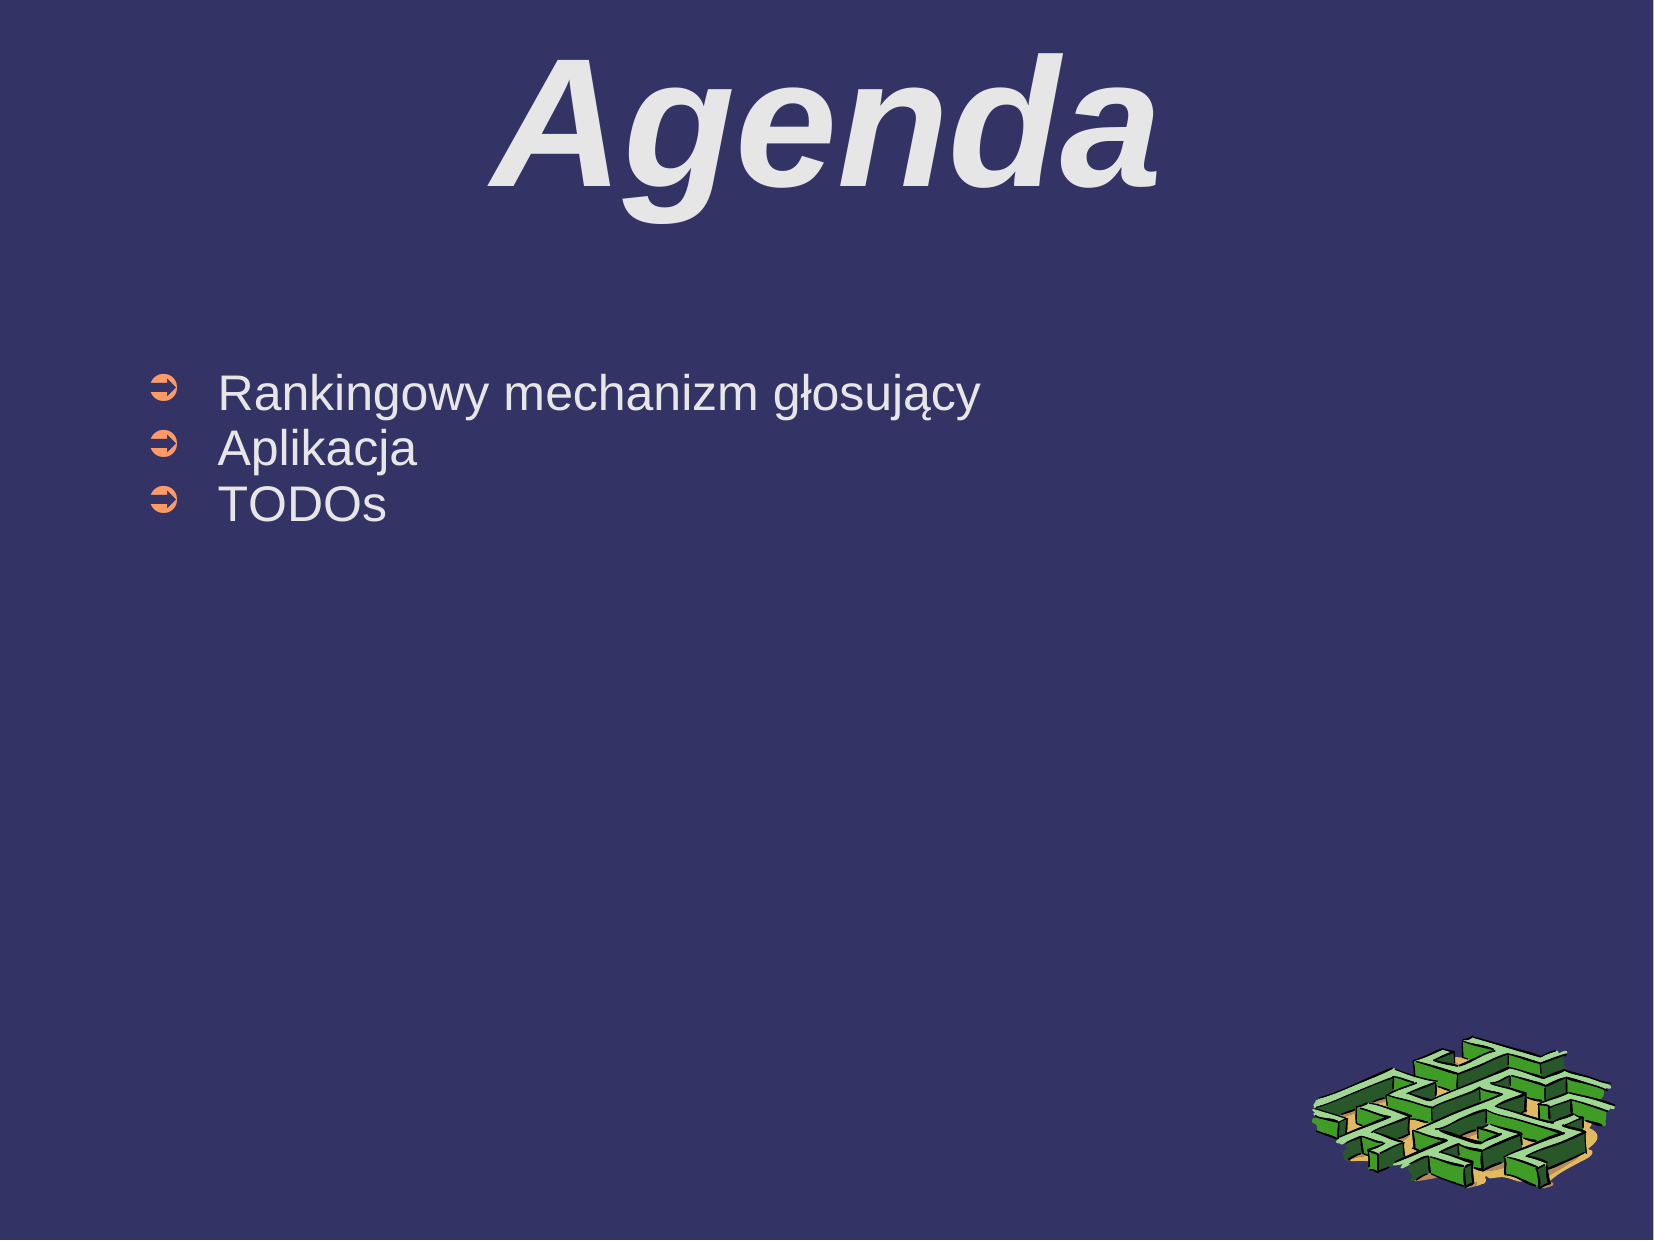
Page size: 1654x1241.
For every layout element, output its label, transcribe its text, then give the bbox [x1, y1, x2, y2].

title Agenda [121, 19, 1534, 227]
list Rankingowy mechanizm głosujący Aplikacja TODOs [135, 364, 1526, 1147]
